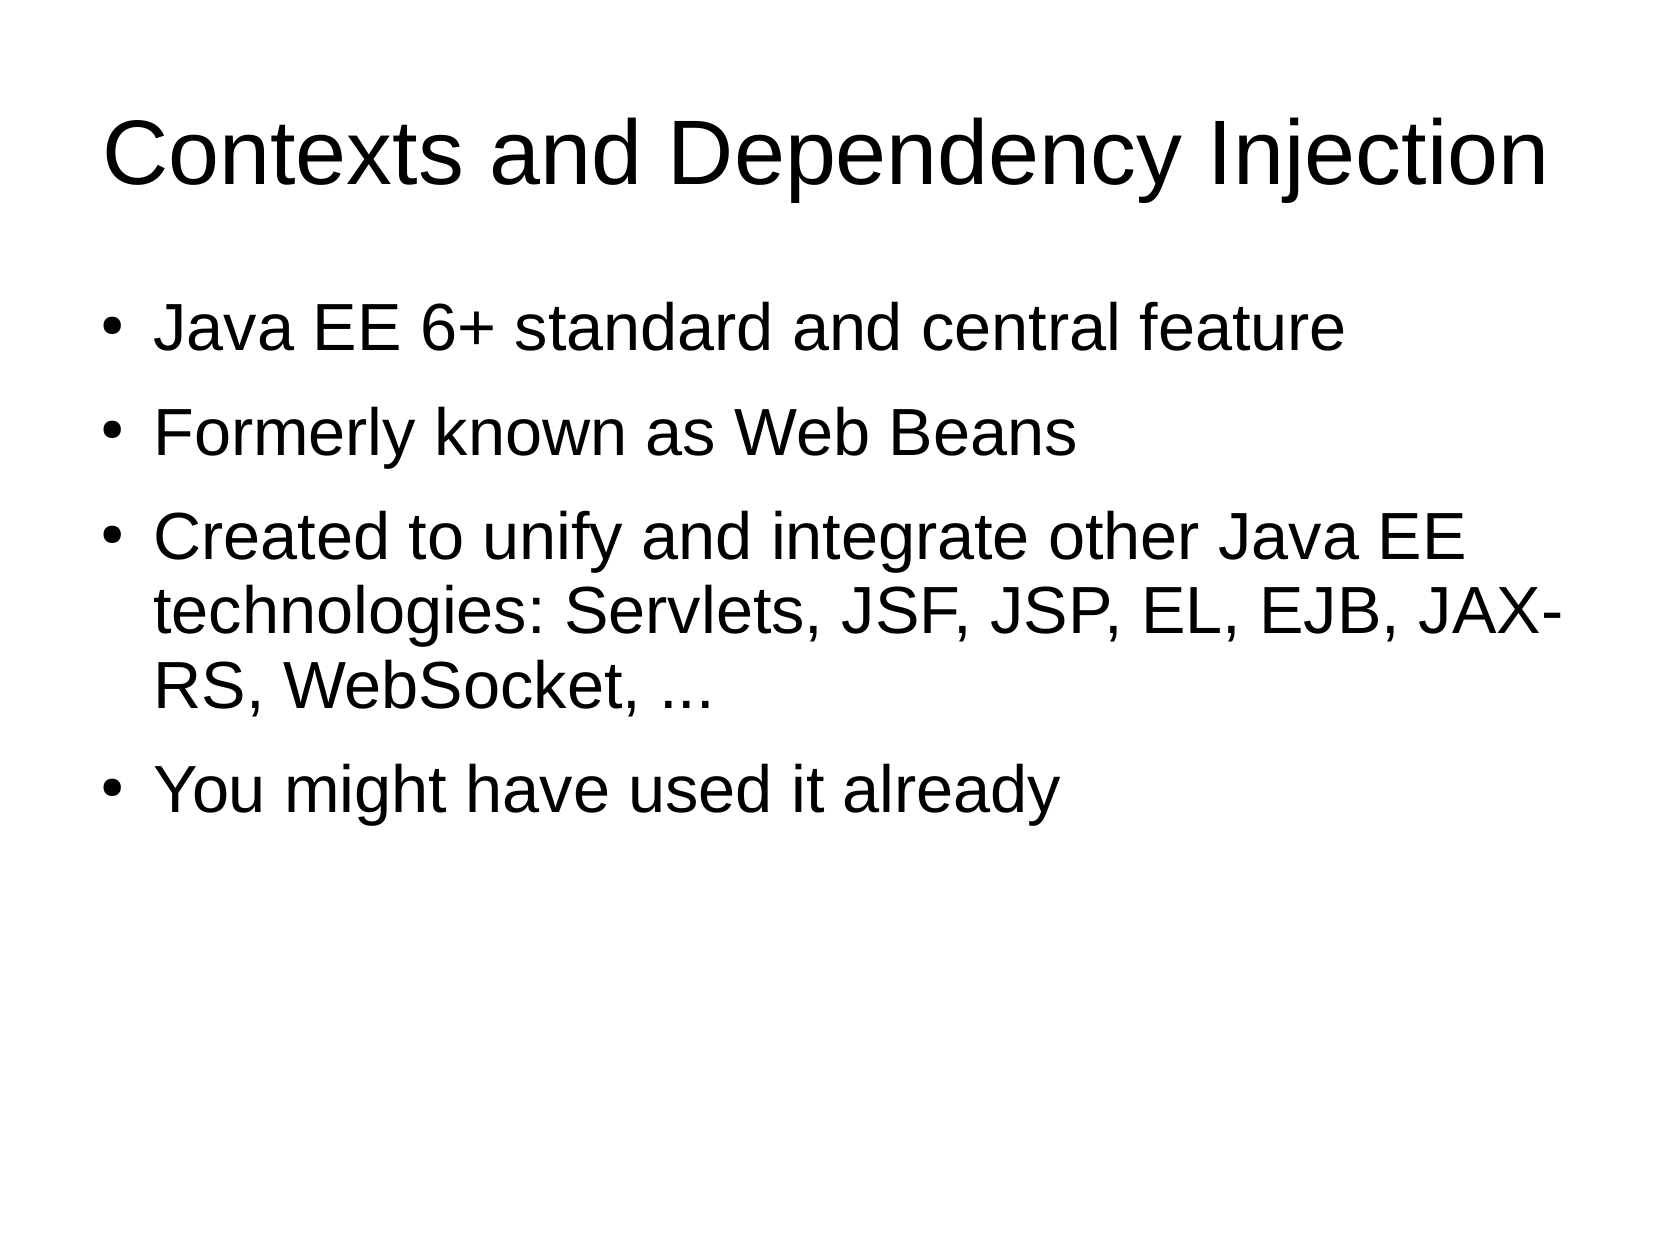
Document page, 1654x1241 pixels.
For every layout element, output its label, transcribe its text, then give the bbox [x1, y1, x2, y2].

list Java EE 6+ standard and central feature Formerly known as Web Beans Created to unify and integrate other Java EE technologies: Servlets, JSF, JSP, EL, EJB, JAX-RS, WebSocket, ... You might have used it already [82, 290, 1571, 1109]
title Contexts and Dependency Injection [82, 49, 1571, 257]
